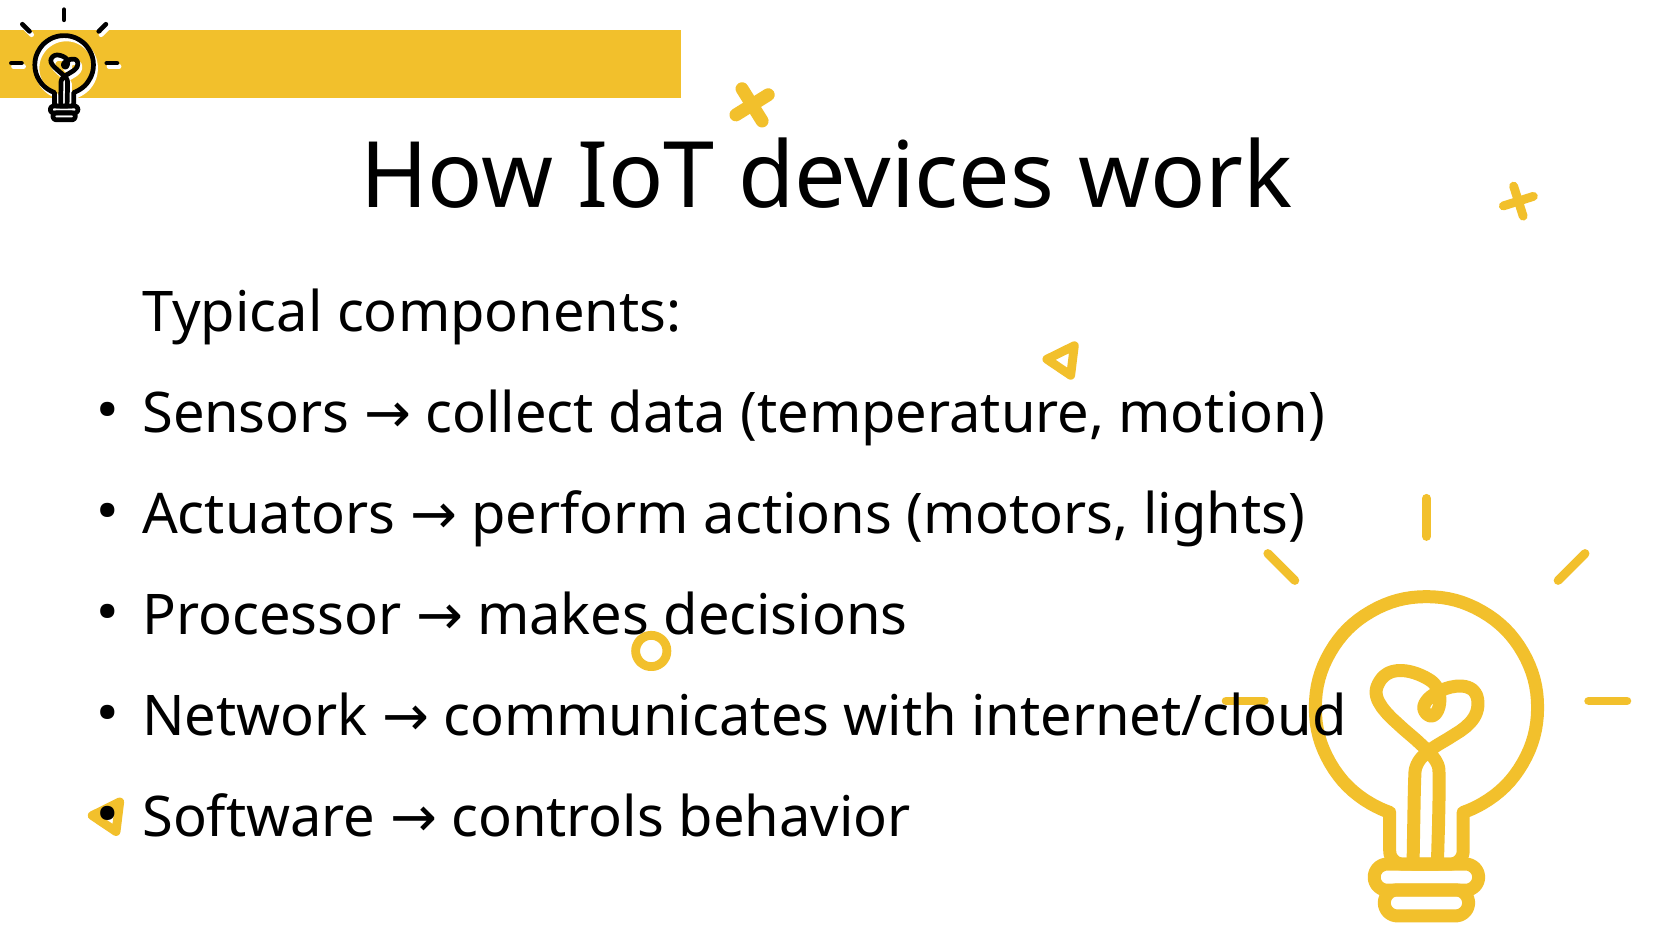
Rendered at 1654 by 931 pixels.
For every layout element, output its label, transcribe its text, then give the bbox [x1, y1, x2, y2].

list Typical components: Sensors → collect data (temperature, motion) Actuators → perform actions (motors, lights) Processor → makes decisions Network → communicates with internet/cloud Software → controls behavior [82, 271, 1571, 857]
title How IoT devices work [82, 94, 1571, 250]
